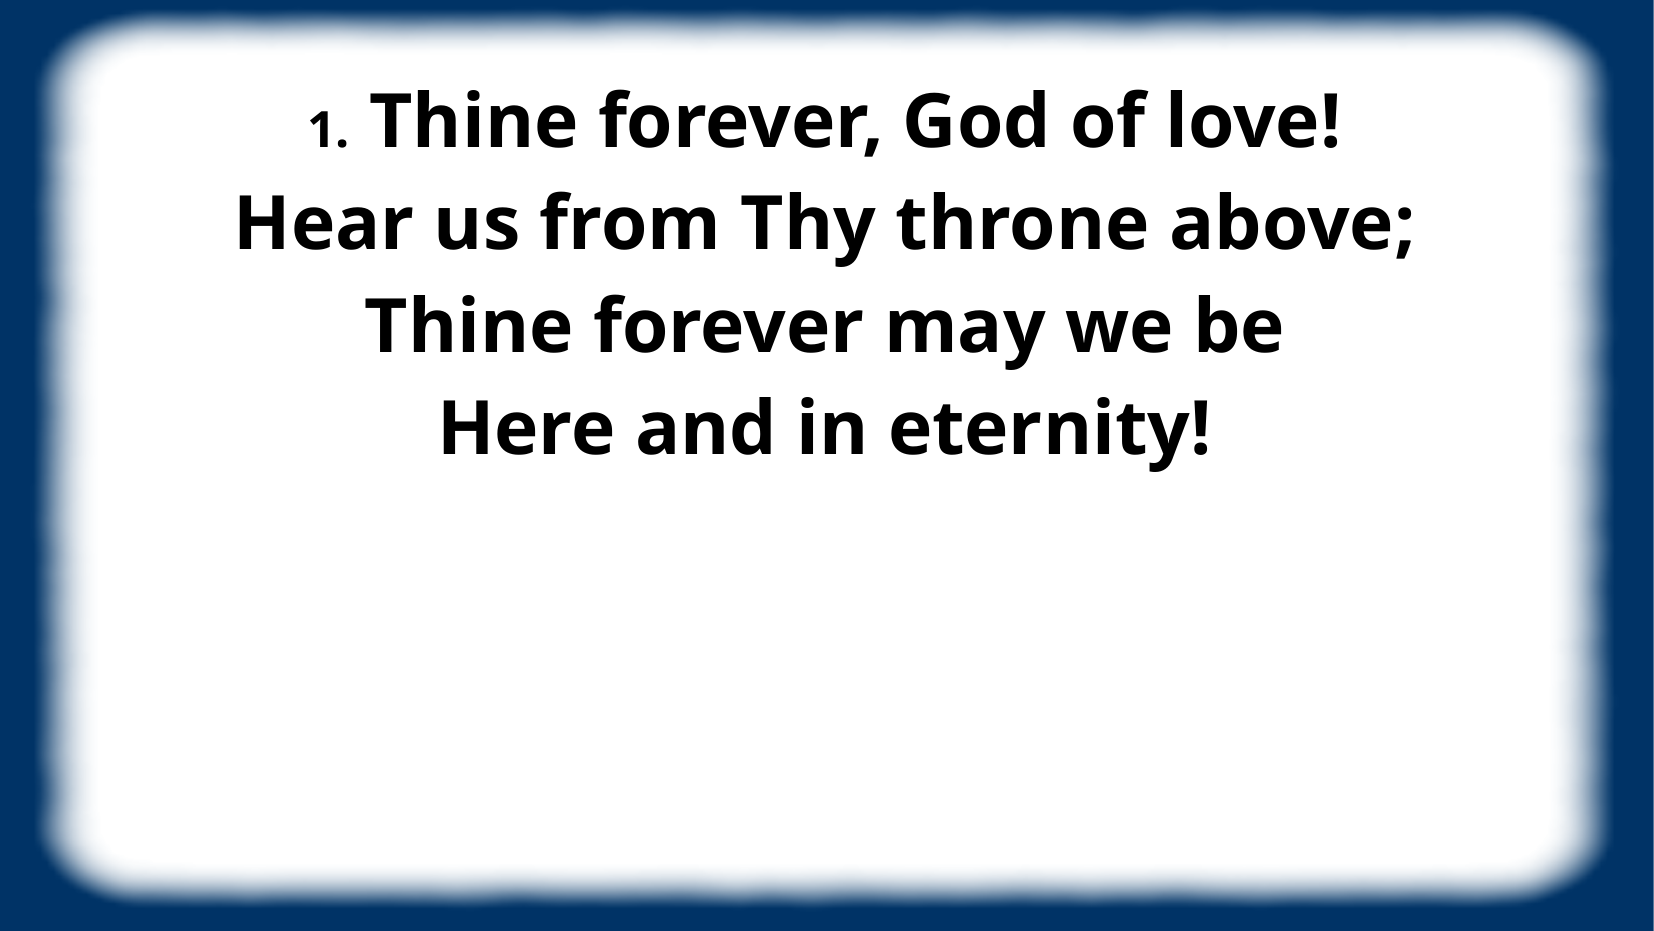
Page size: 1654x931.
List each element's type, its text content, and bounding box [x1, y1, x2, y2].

picture [0, 0, 1654, 931]
text_box 1. Thine forever, God of love! Hear us from Thy throne above; Thine forever may we be Here and in eternity! [105, 60, 1546, 475]
